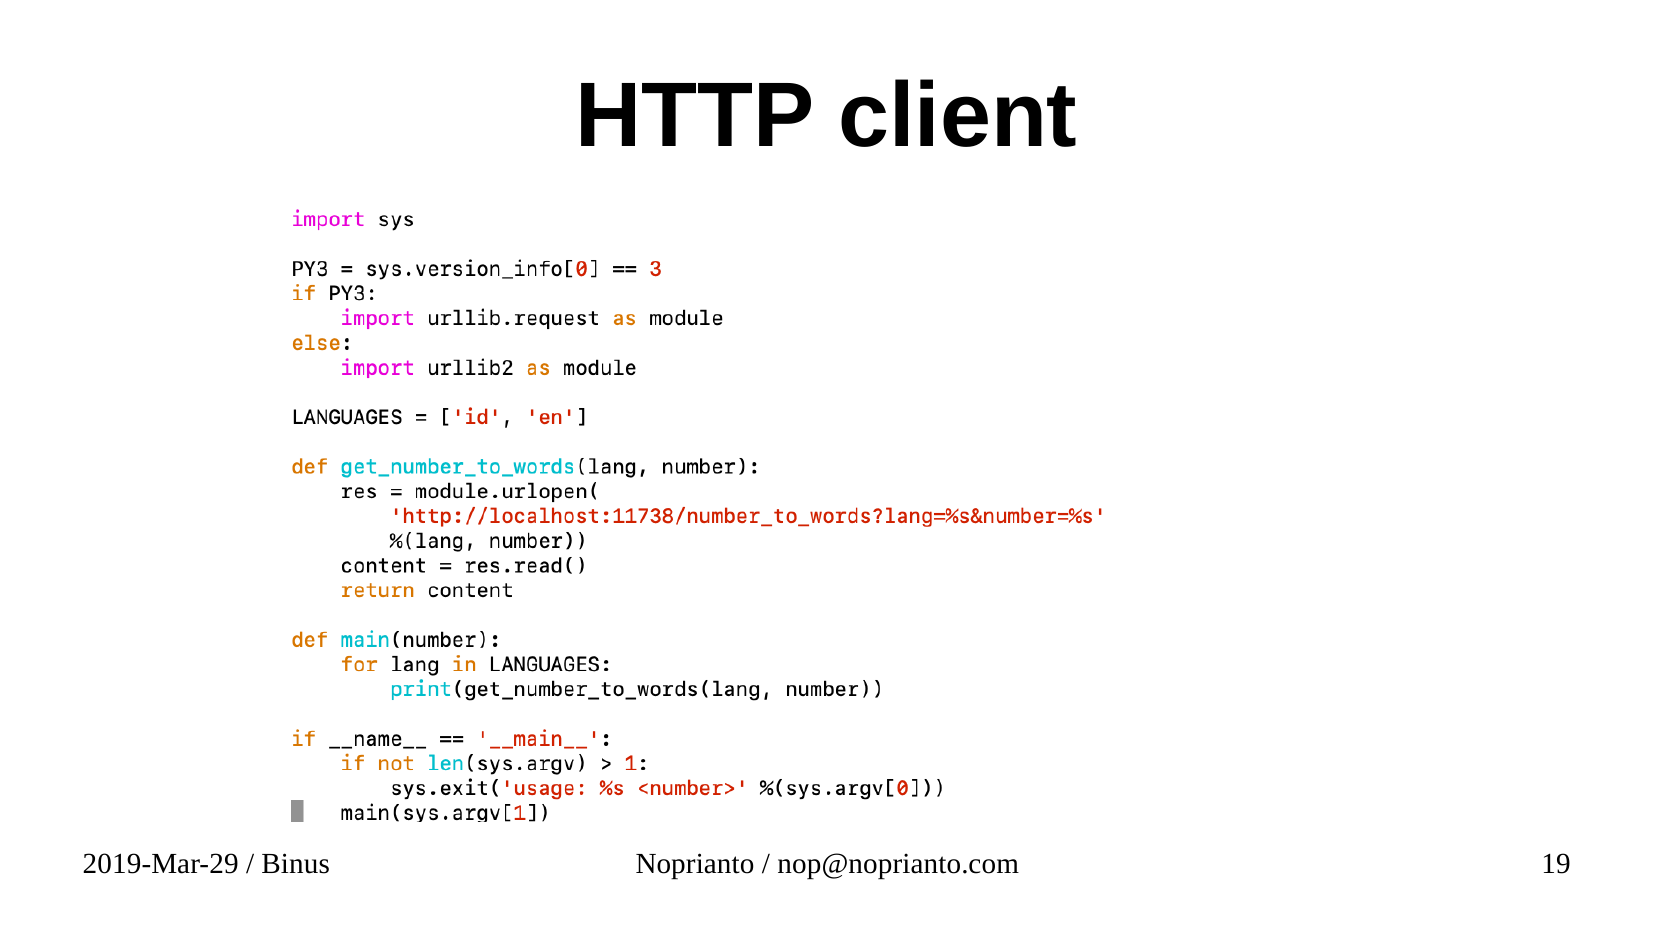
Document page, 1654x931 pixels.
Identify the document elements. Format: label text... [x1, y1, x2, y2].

title HTTP client [82, 37, 1571, 193]
picture [289, 209, 1111, 822]
